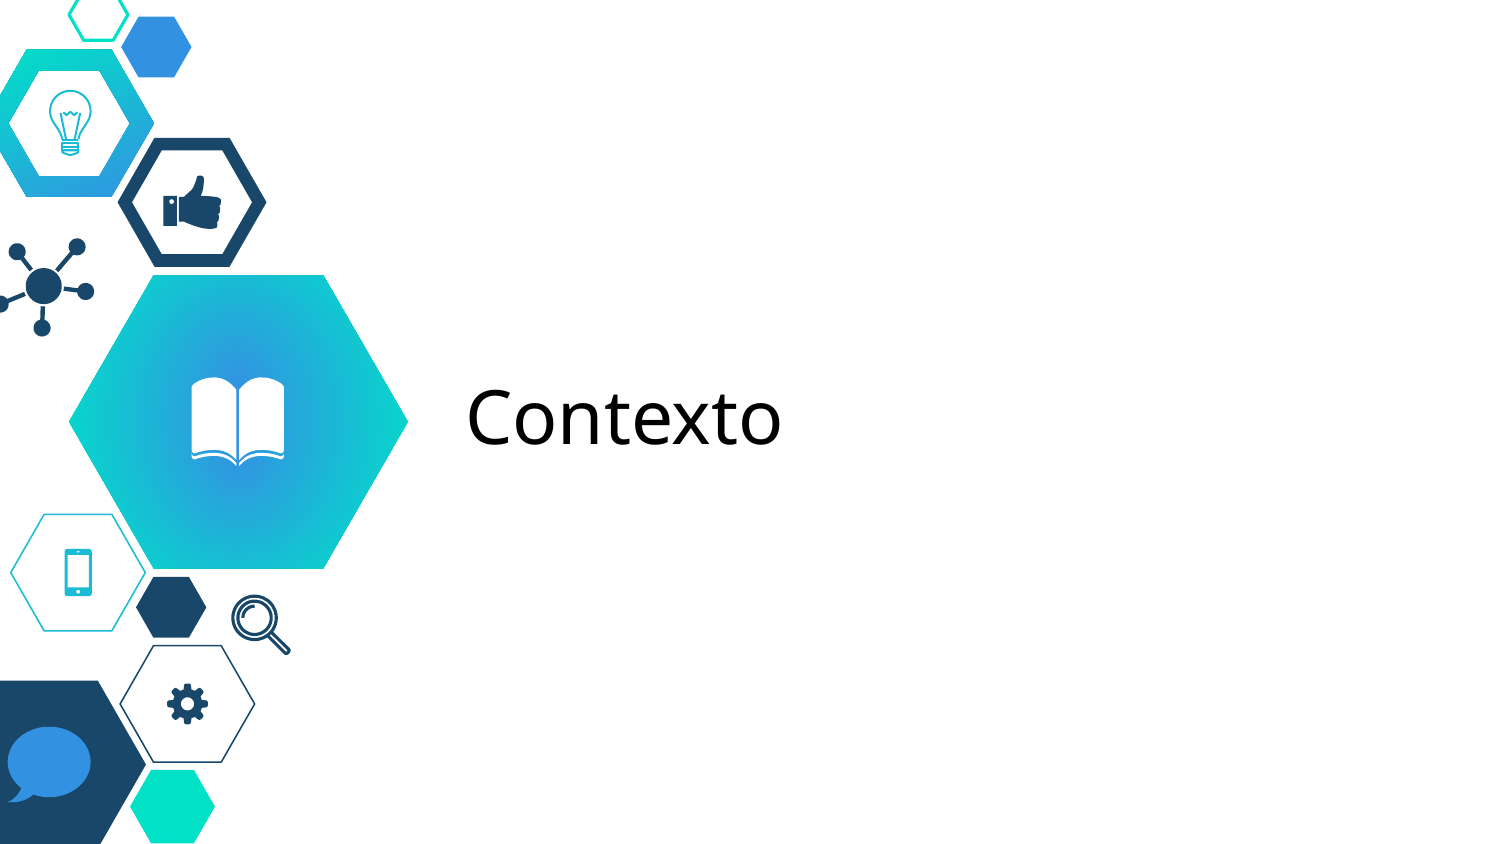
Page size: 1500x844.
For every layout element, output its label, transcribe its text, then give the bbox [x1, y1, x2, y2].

text_box [191, 377, 237, 467]
title Contexto [450, 284, 1375, 475]
text_box [239, 377, 284, 467]
